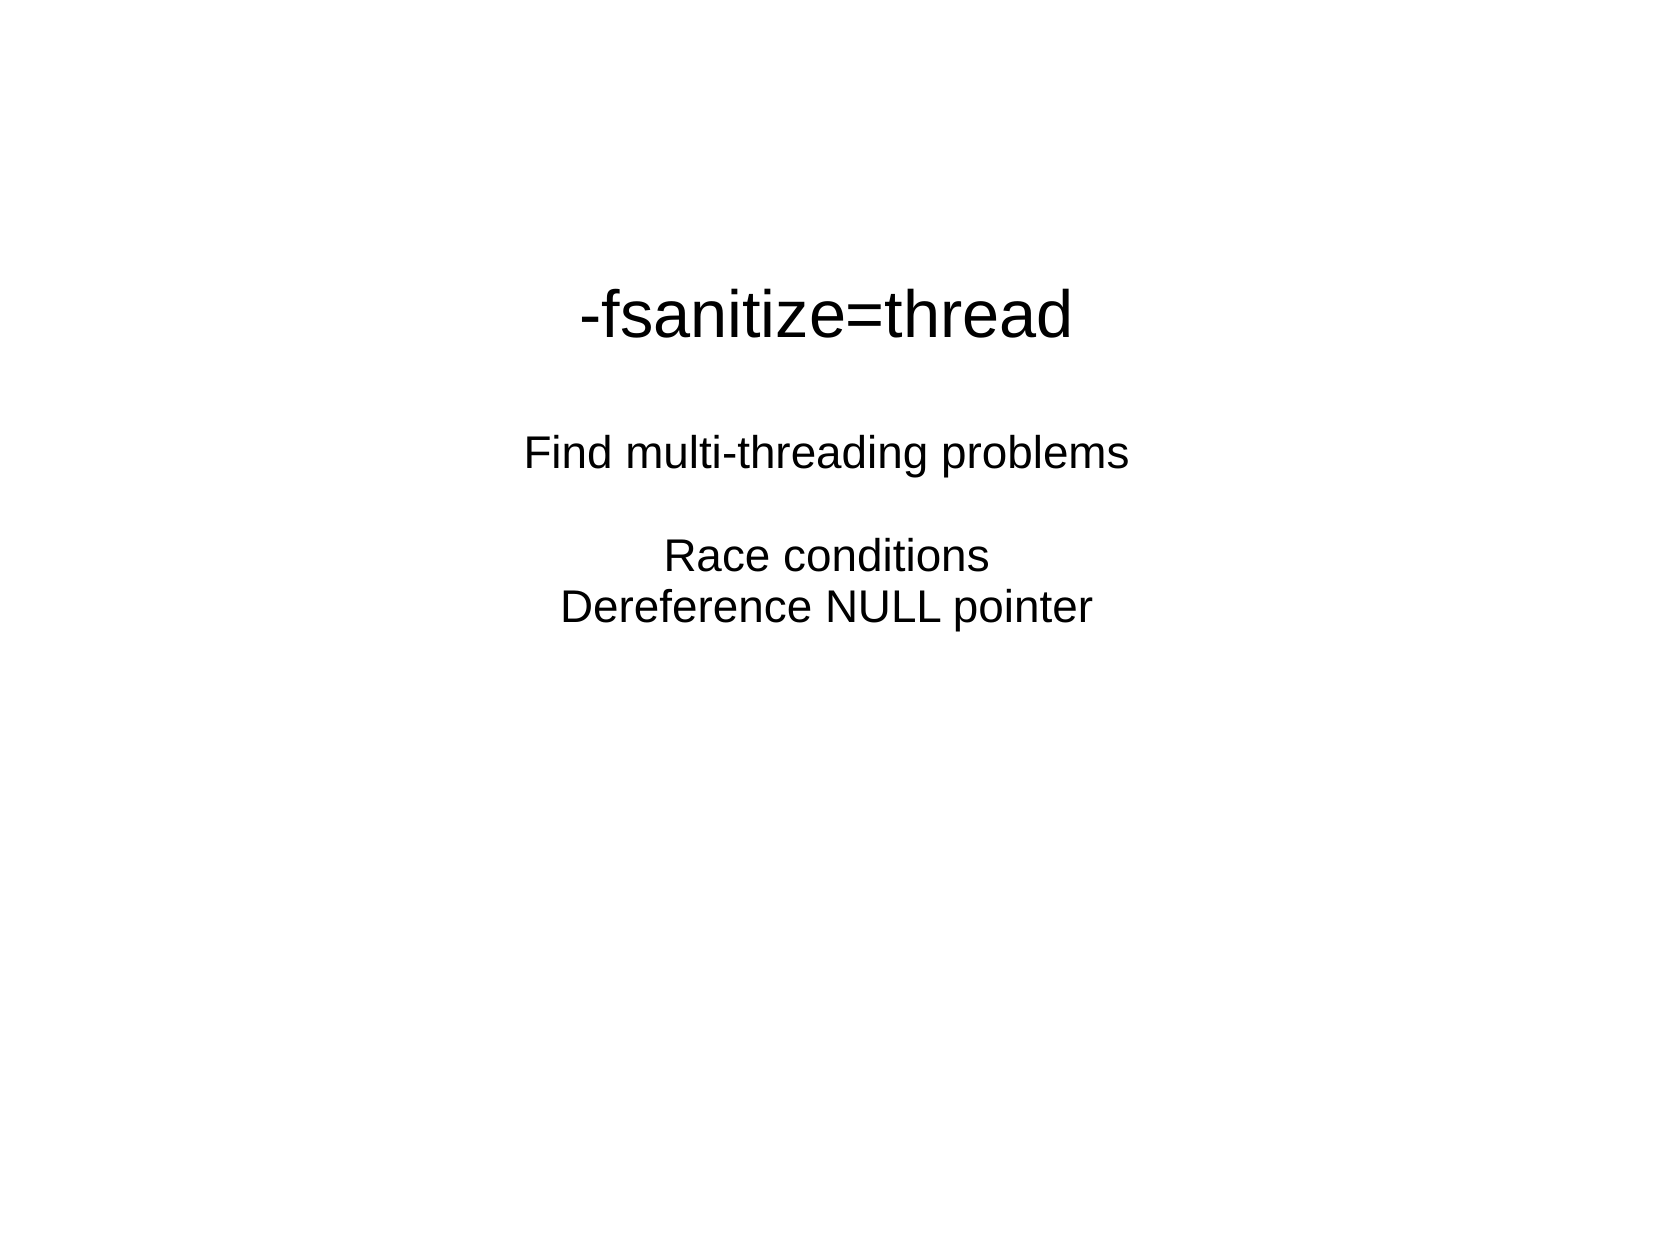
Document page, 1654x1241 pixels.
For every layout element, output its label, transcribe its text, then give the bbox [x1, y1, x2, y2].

subtitle -fsanitize=thread Find multi-threading problems Race conditions Dereference NULL pointer [82, 49, 1571, 1010]
